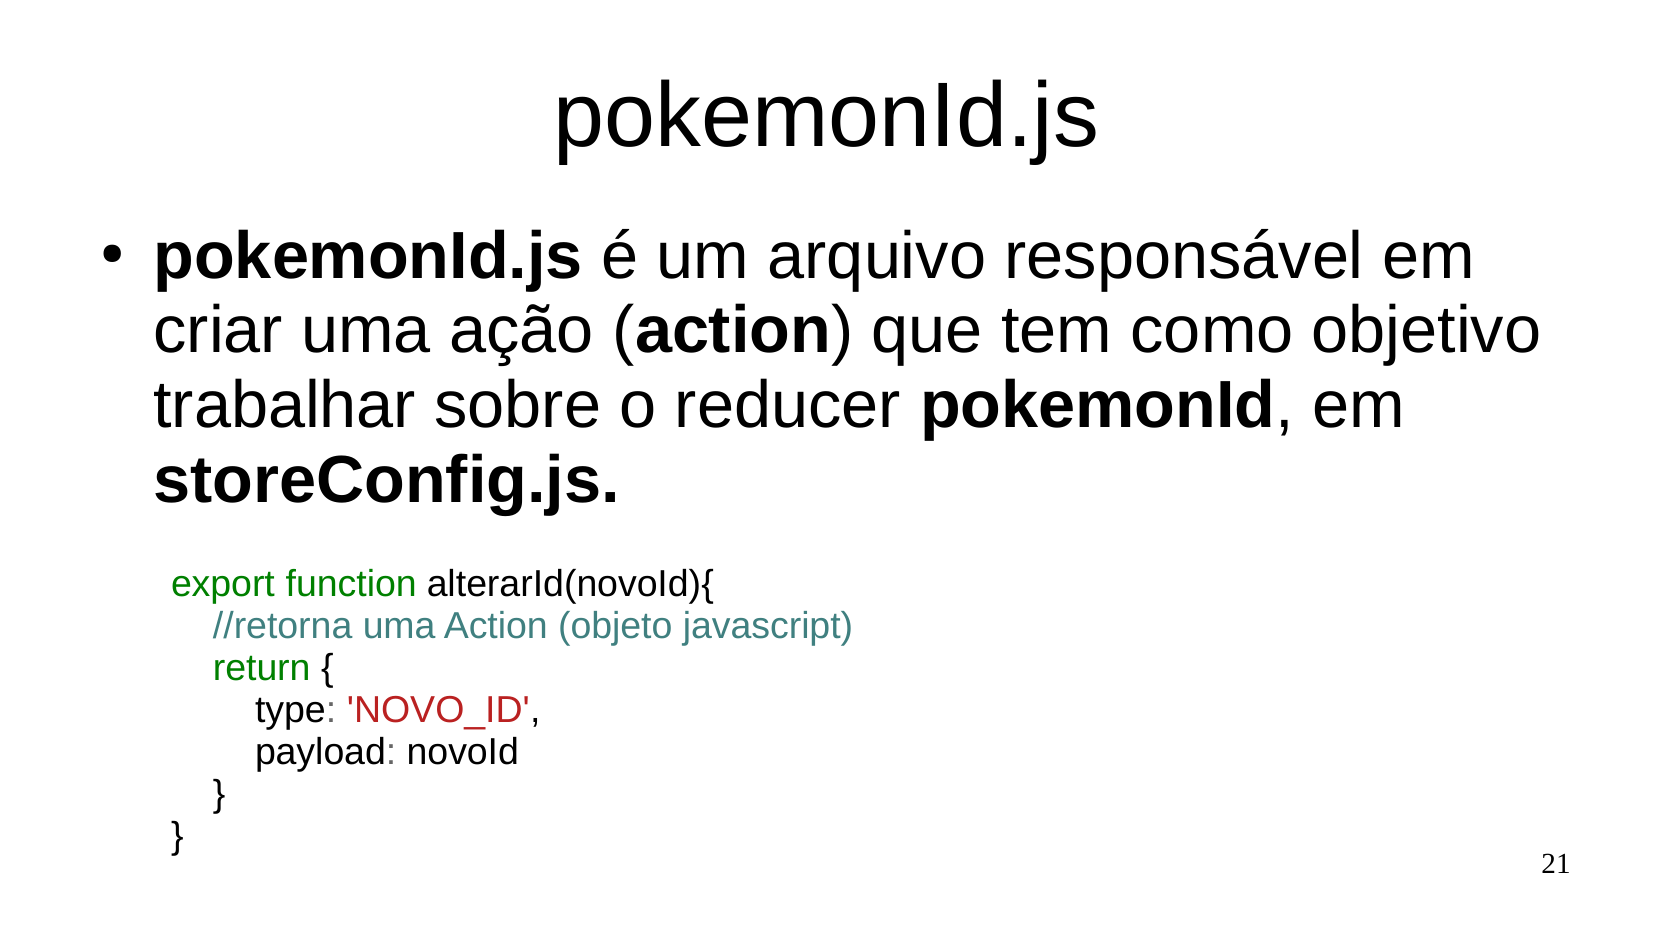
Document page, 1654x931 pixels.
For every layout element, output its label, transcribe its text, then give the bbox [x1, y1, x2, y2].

text_box export function alterarId(novoId){ //retorna uma Action (objeto javascript) return { type: 'NOVO_ID', payload: novoId } } [156, 554, 963, 864]
title pokemonId.js [82, 37, 1571, 193]
list pokemonId.js é um arquivo responsável em criar uma ação (action) que tem como objetivo trabalhar sobre o reducer pokemonId, em storeConfig.js. [82, 217, 1571, 758]
